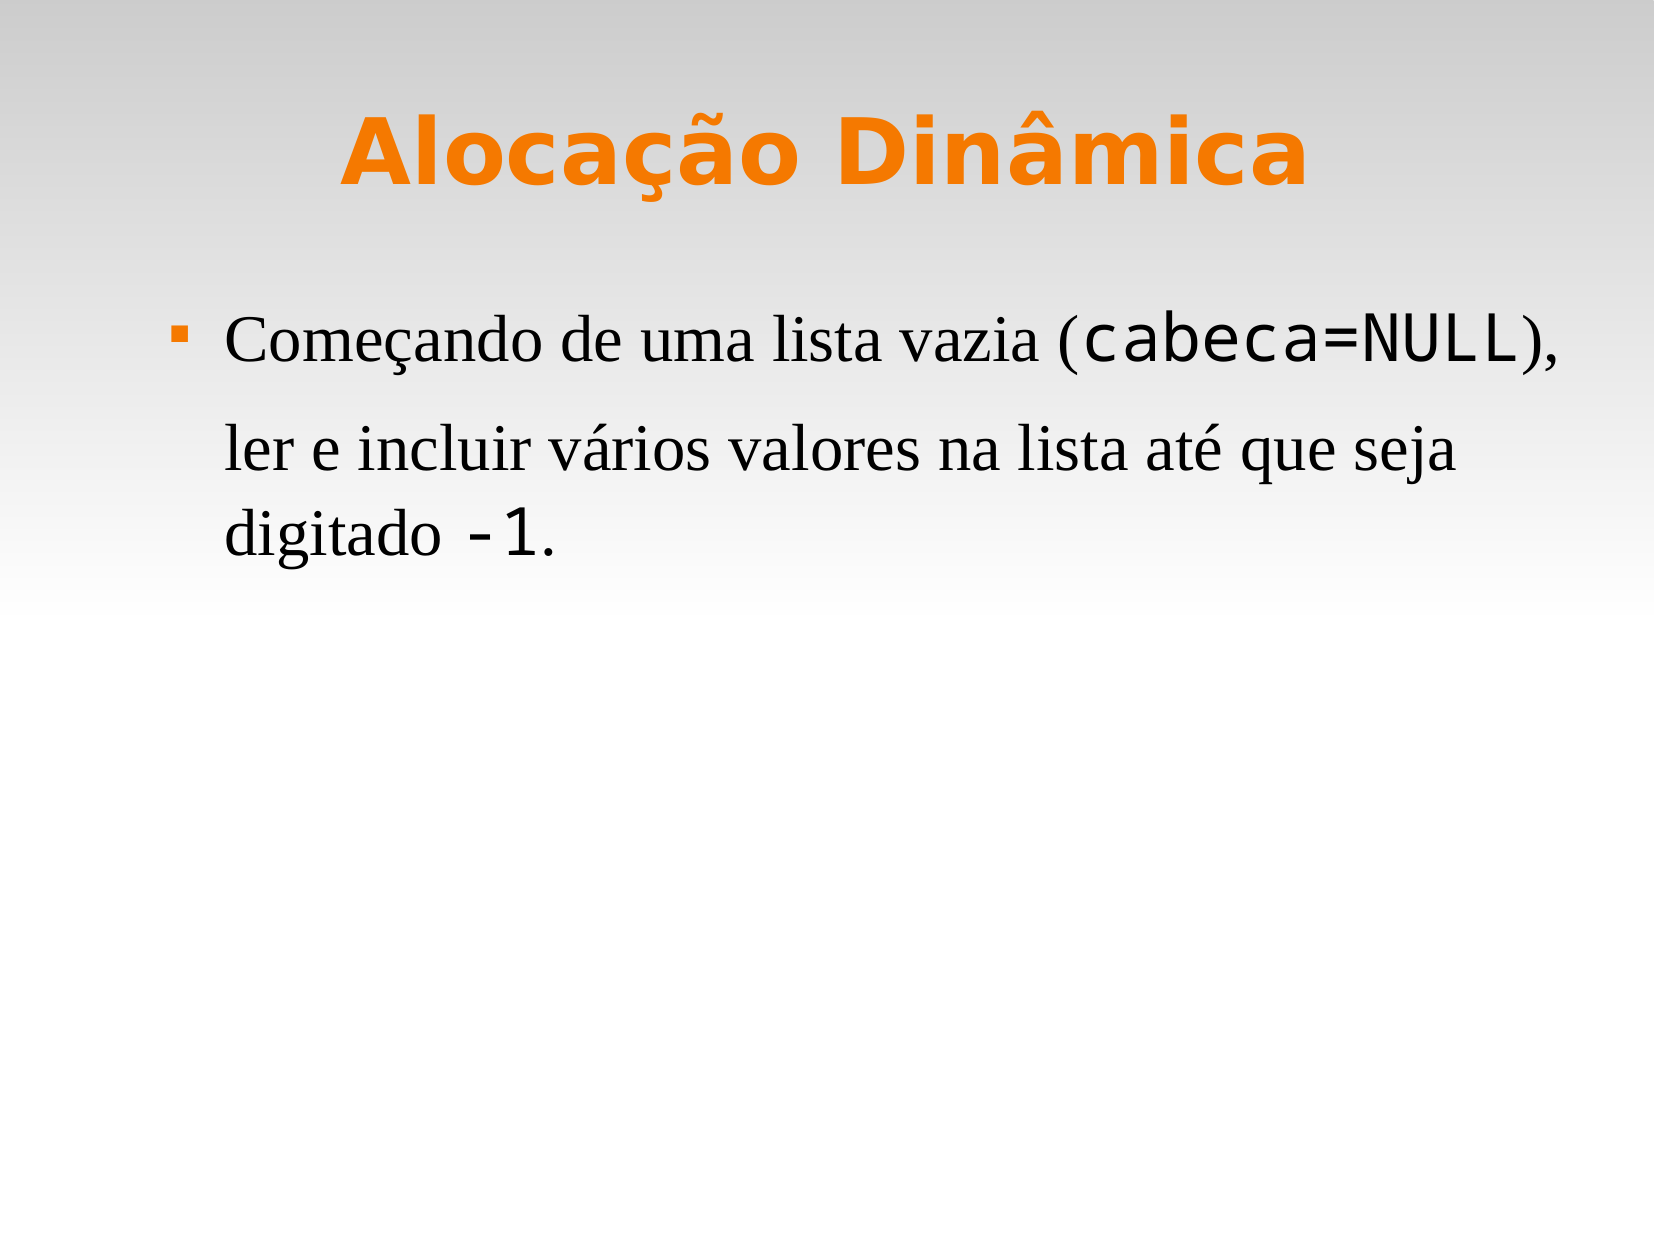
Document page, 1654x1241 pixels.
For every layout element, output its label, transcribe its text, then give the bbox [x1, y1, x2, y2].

title Alocação Dinâmica [82, 49, 1571, 257]
list Começando de uma lista vazia (cabeca=NULL), ler e incluir vários valores na lista até que seja digitado -1. [82, 290, 1571, 1120]
